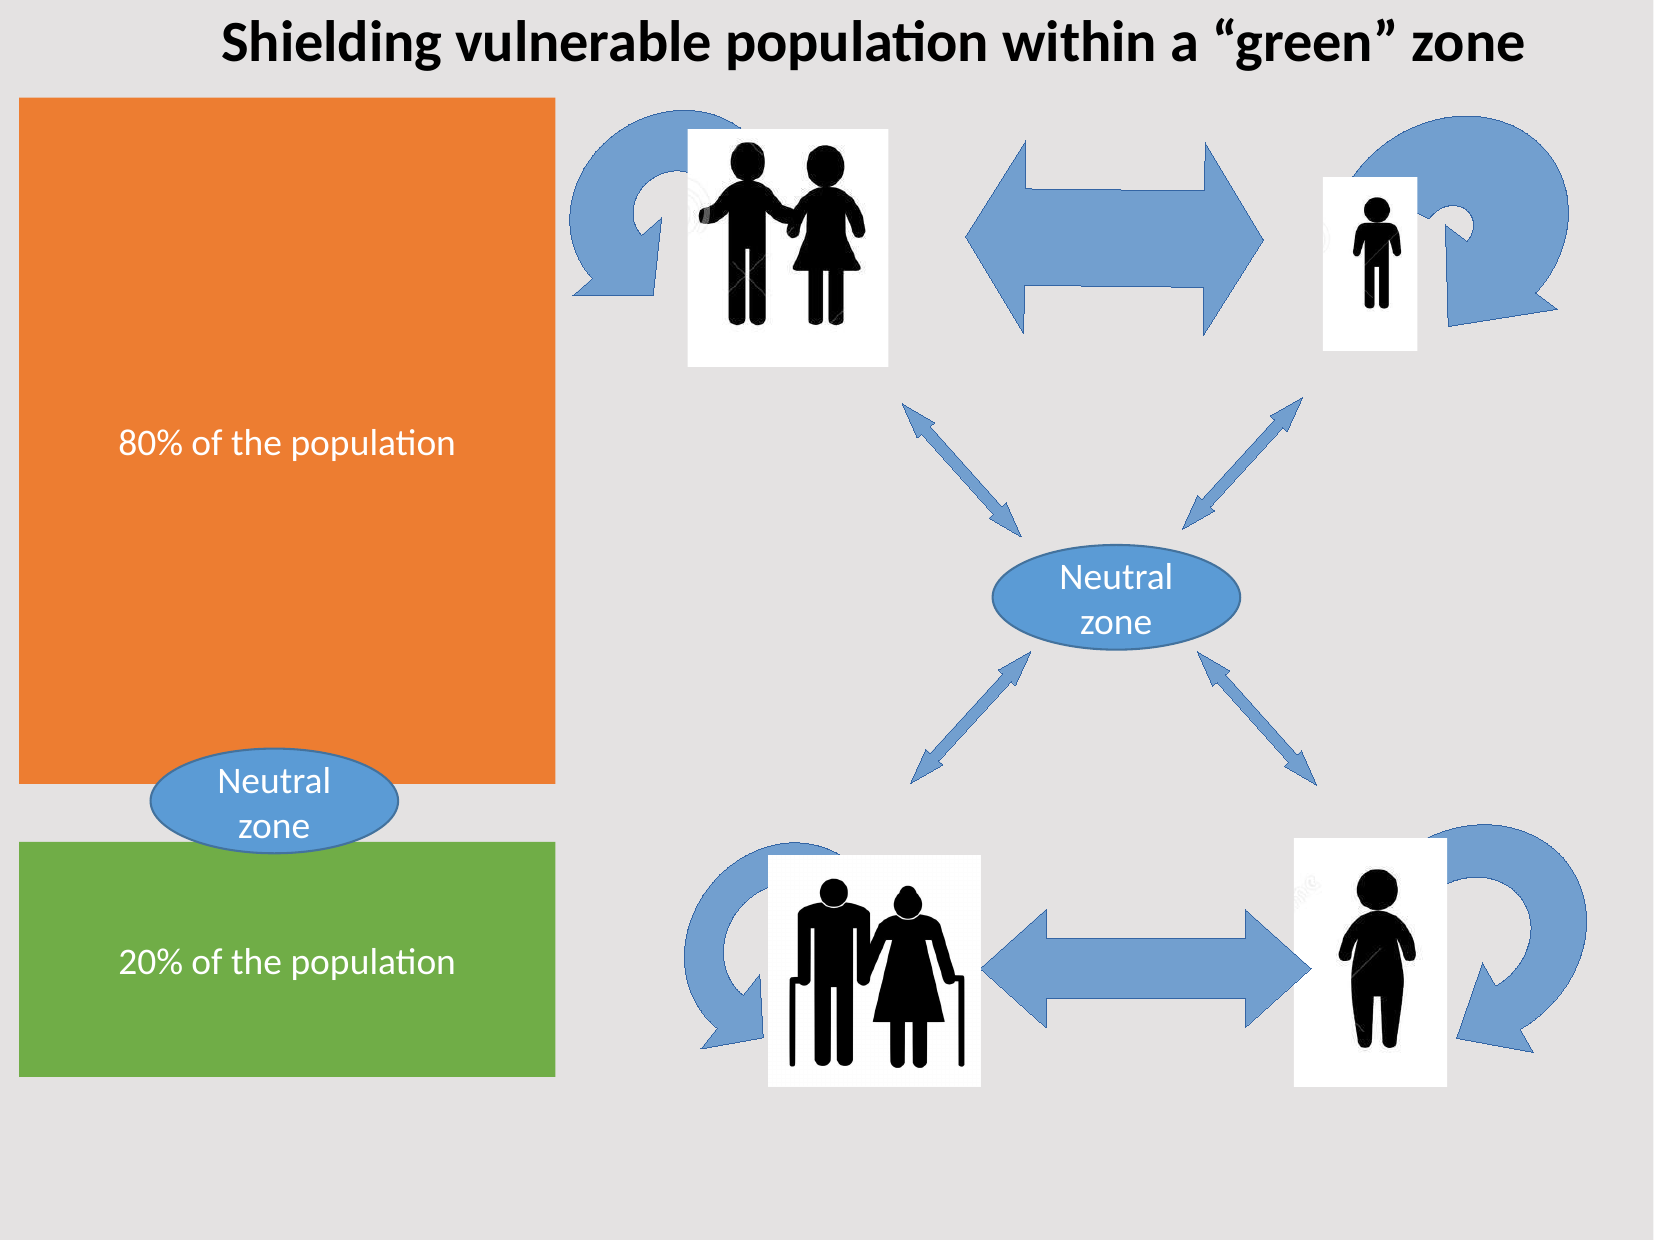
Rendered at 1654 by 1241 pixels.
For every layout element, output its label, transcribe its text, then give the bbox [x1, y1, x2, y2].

text_box [684, 842, 841, 1049]
text_box [902, 403, 1022, 537]
text_box [1197, 651, 1317, 786]
text_box [569, 110, 742, 296]
text_box Shielding vulnerable population within a “green” zone [206, 10, 1560, 142]
picture [1322, 177, 1418, 351]
text_box [1182, 397, 1303, 530]
text_box [910, 651, 1031, 784]
text_box Neutral zone [150, 748, 399, 854]
text_box 80% of the population [19, 97, 556, 784]
text_box [981, 909, 1312, 1028]
picture [1293, 838, 1448, 1087]
text_box [1427, 824, 1587, 1053]
text_box 20% of the population [19, 841, 556, 1077]
text_box [1352, 116, 1569, 327]
text_box Neutral zone [992, 544, 1241, 650]
picture [768, 855, 981, 1087]
picture [687, 129, 889, 367]
text_box [965, 140, 1264, 336]
